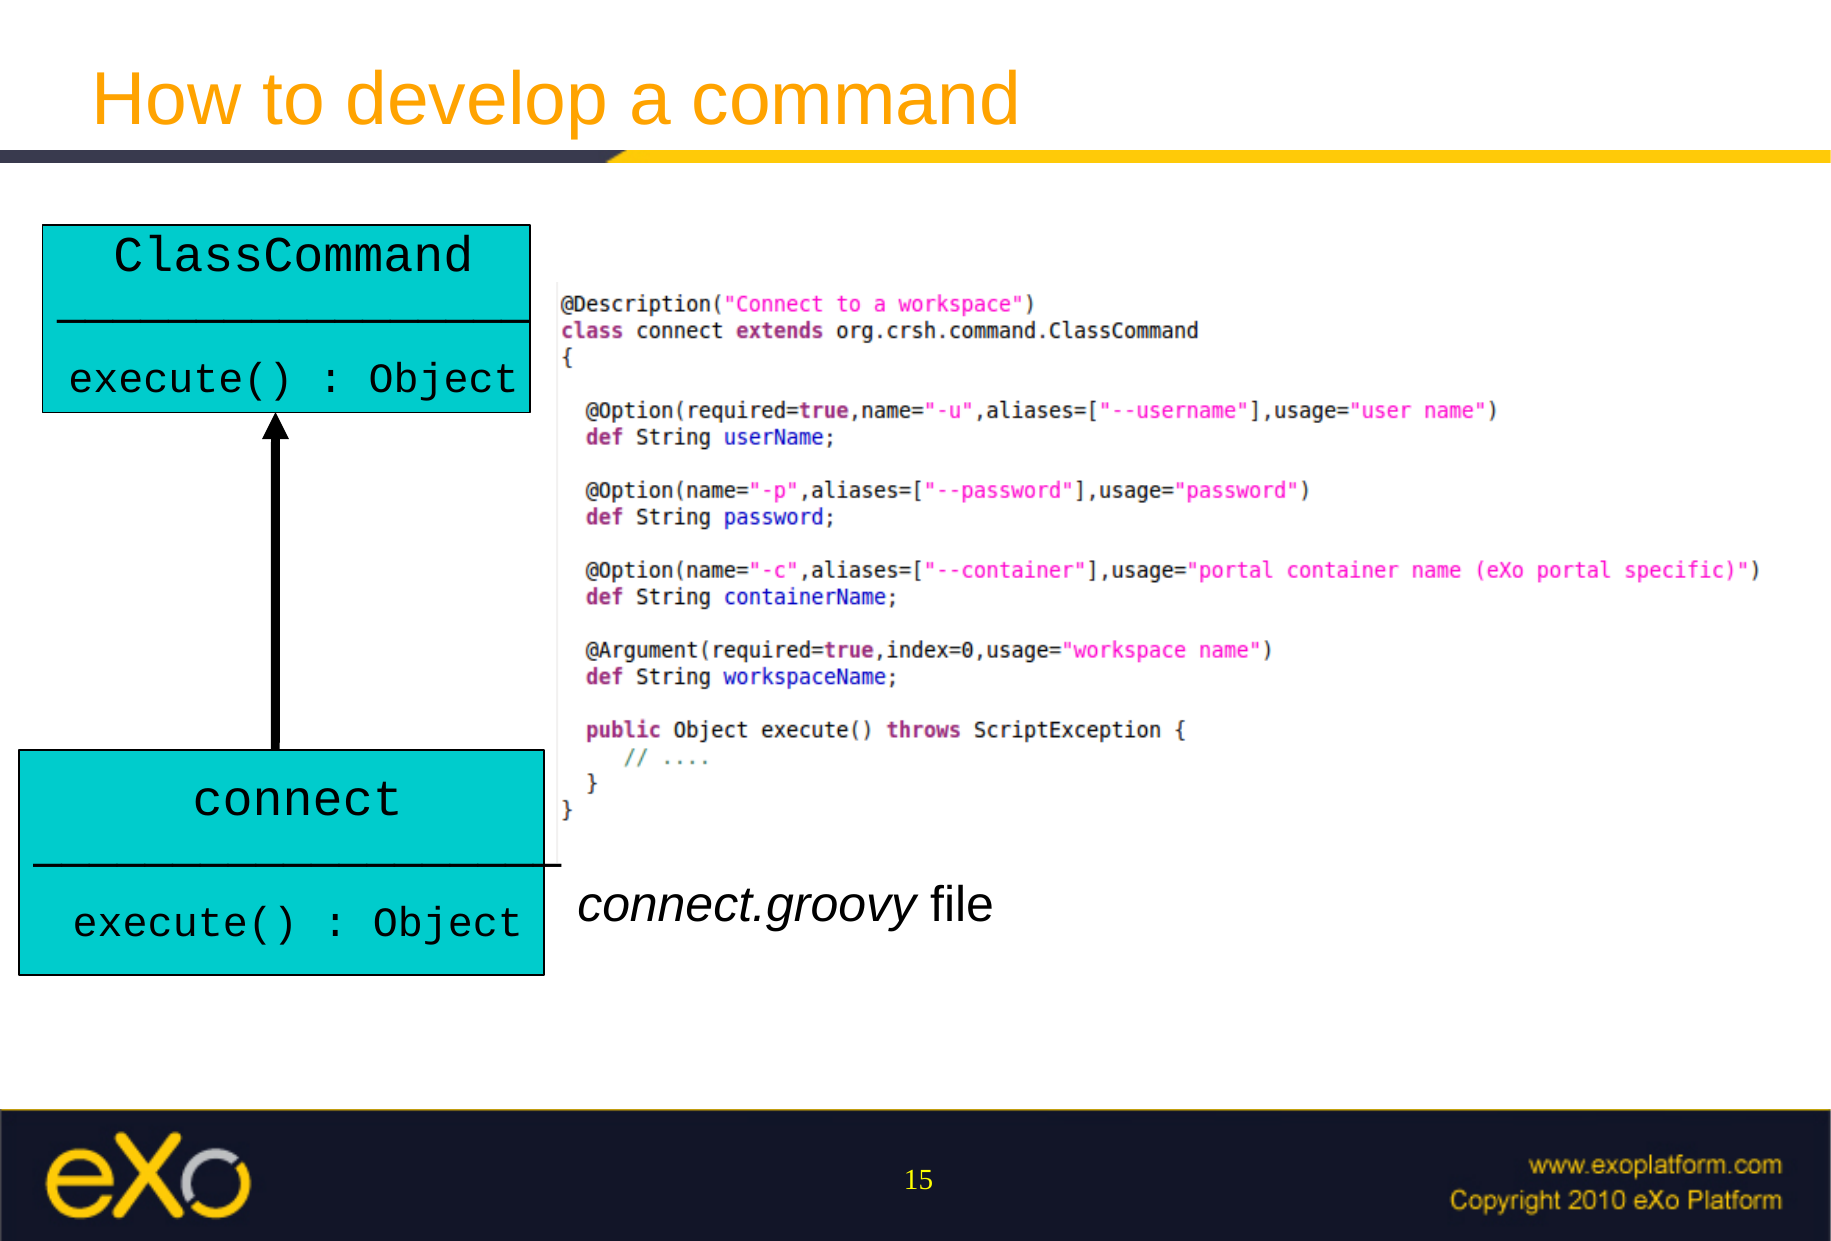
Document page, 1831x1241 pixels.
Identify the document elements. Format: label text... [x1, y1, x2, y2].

picture [0, 150, 1831, 163]
picture [0, 1109, 1831, 1241]
text_box connect.groovy file [562, 880, 1201, 938]
text_box How to develop a command [91, 49, 1740, 151]
picture [555, 282, 1798, 863]
text_box ClassCommand _________________ execute() : Object [42, 224, 531, 413]
text_box connect ___________________ execute() : Object [19, 750, 545, 976]
